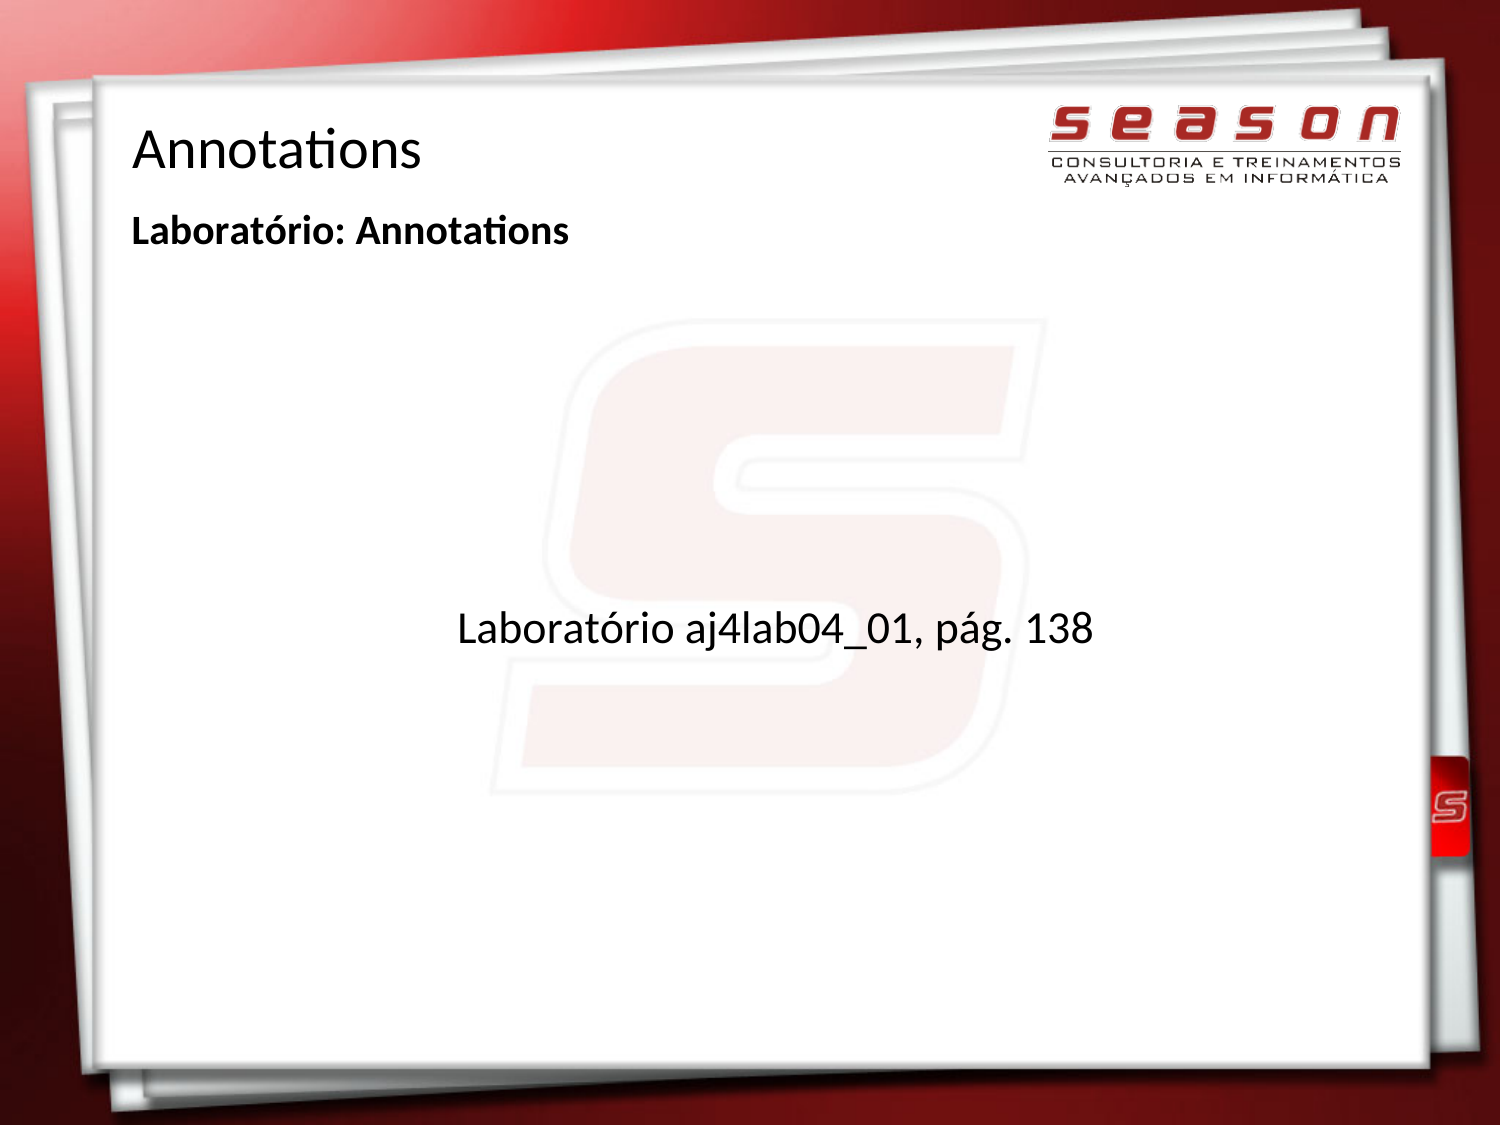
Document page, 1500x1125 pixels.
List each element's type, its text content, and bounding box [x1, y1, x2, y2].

title Annotations [118, 33, 1394, 257]
text_box Laboratório aj4lab04_01, pág. 138 [207, 357, 1328, 894]
picture [0, 0, 1500, 1125]
text_box Laboratório: Annotations [131, 202, 1252, 254]
